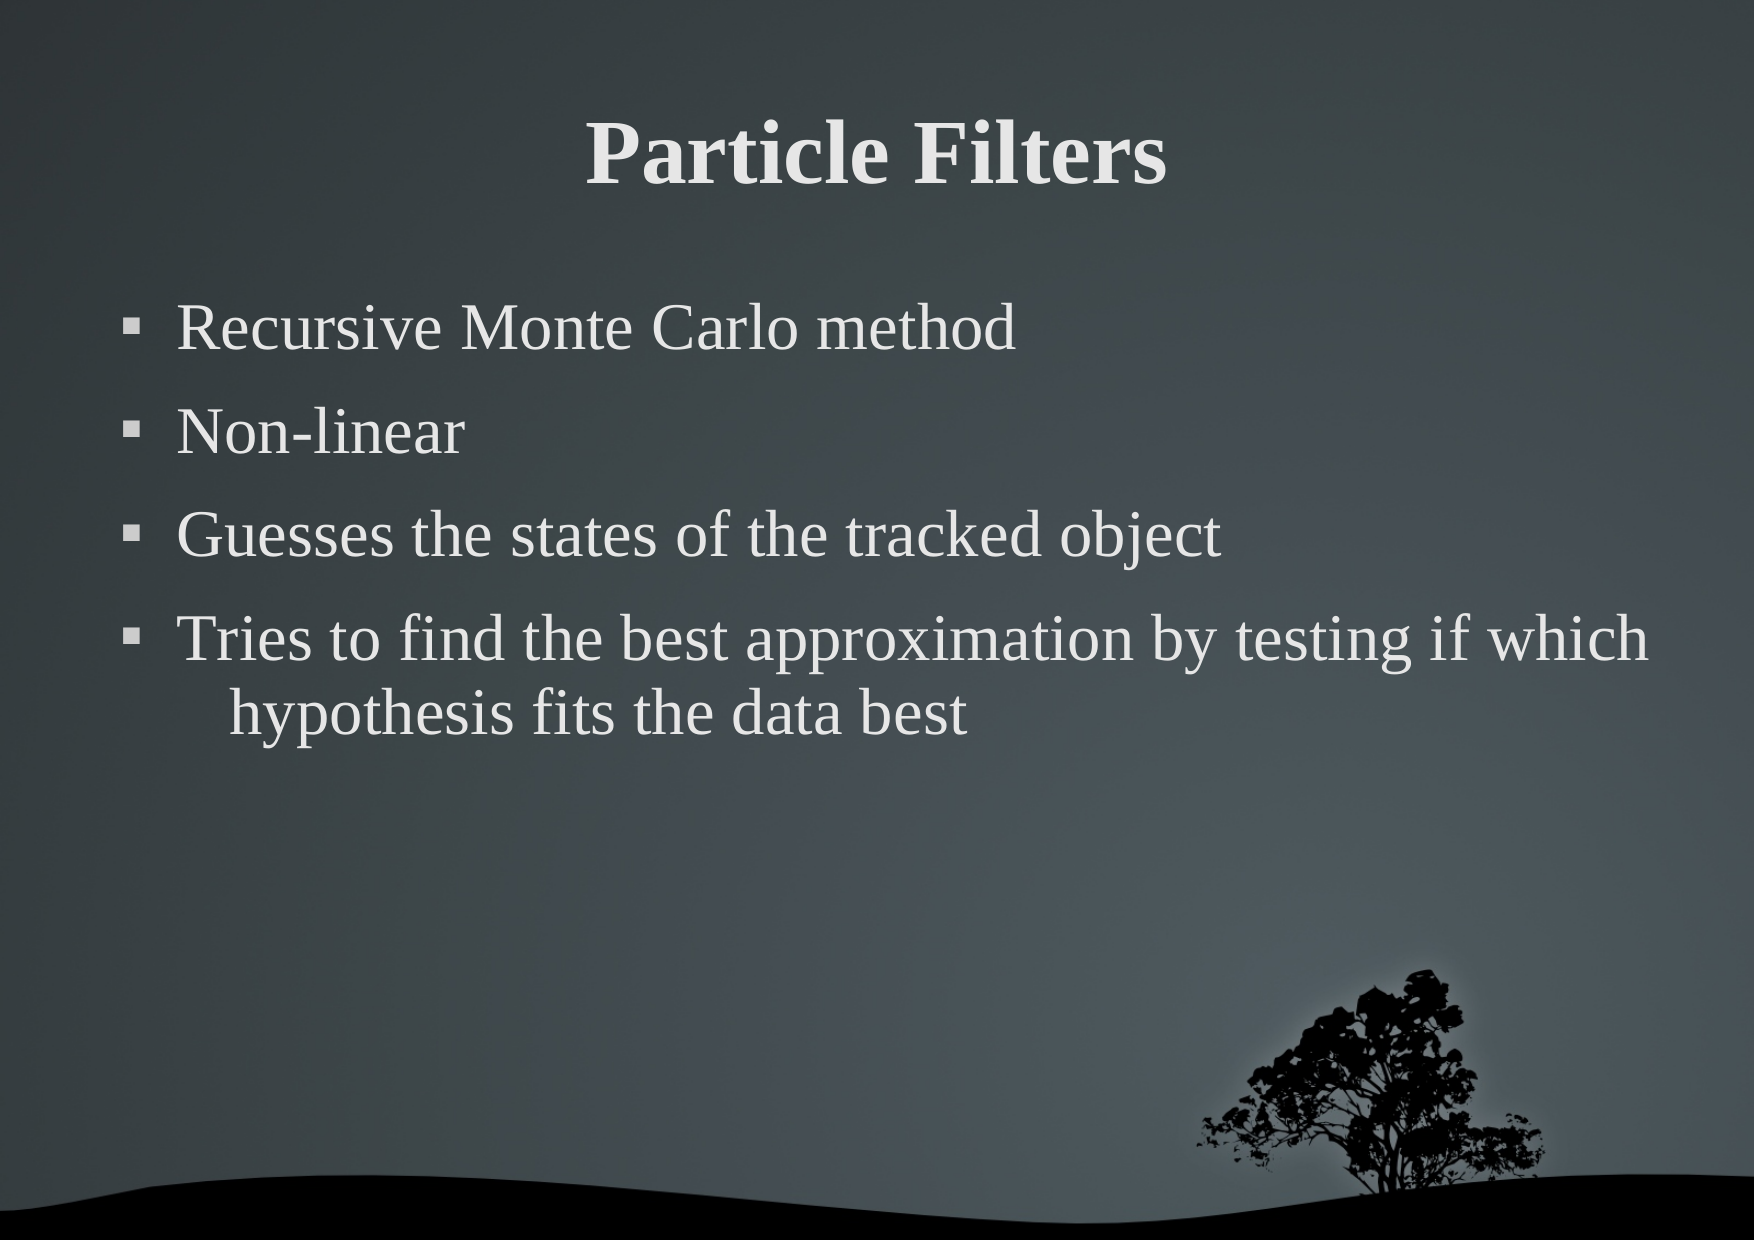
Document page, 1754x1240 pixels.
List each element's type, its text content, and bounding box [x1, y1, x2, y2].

title Particle Filters [87, 56, 1667, 249]
list Recursive Monte Carlo method Non-linear Guesses the states of the tracked object Tries to find the best approximation by testing if which hypothesis fits the data best [87, 290, 1667, 1094]
picture [0, 0, 1754, 1240]
